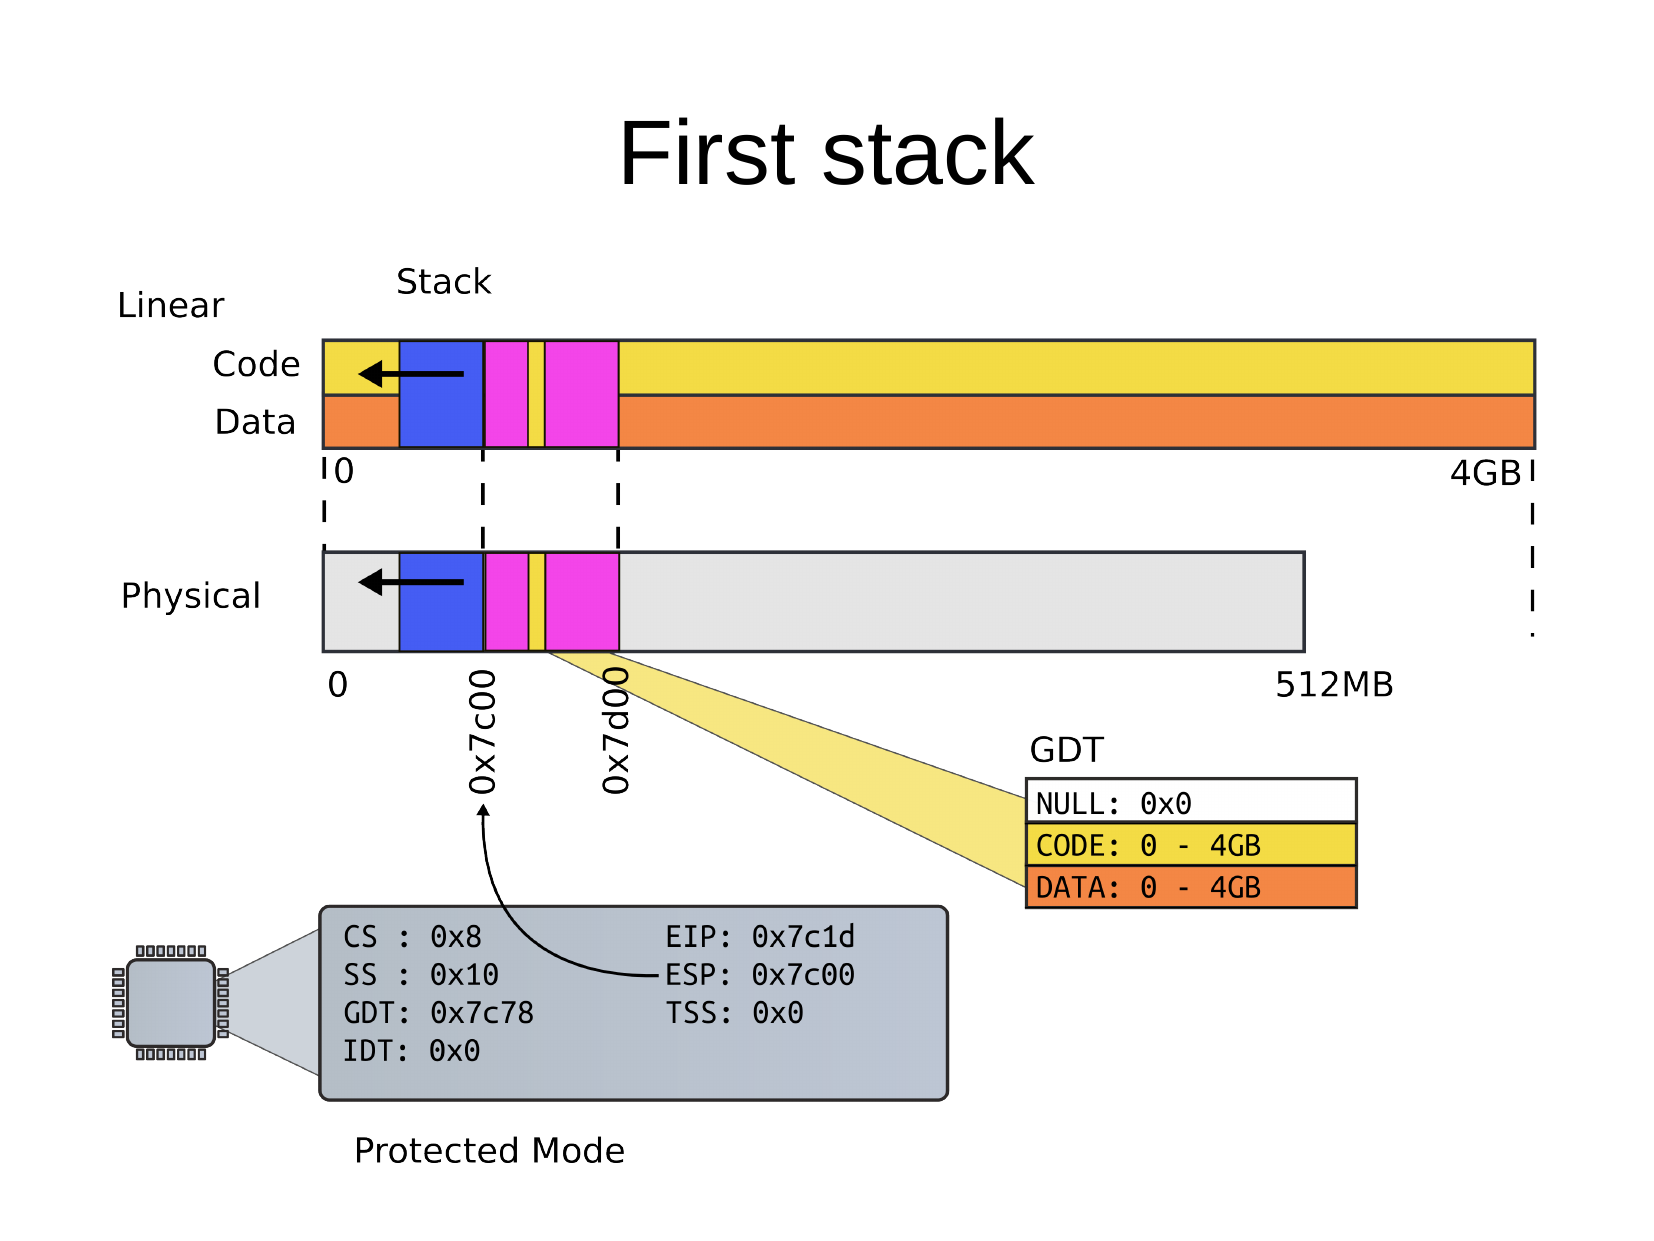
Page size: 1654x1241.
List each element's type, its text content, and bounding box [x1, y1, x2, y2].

title First stack [82, 49, 1571, 257]
picture [112, 267, 1537, 1163]
